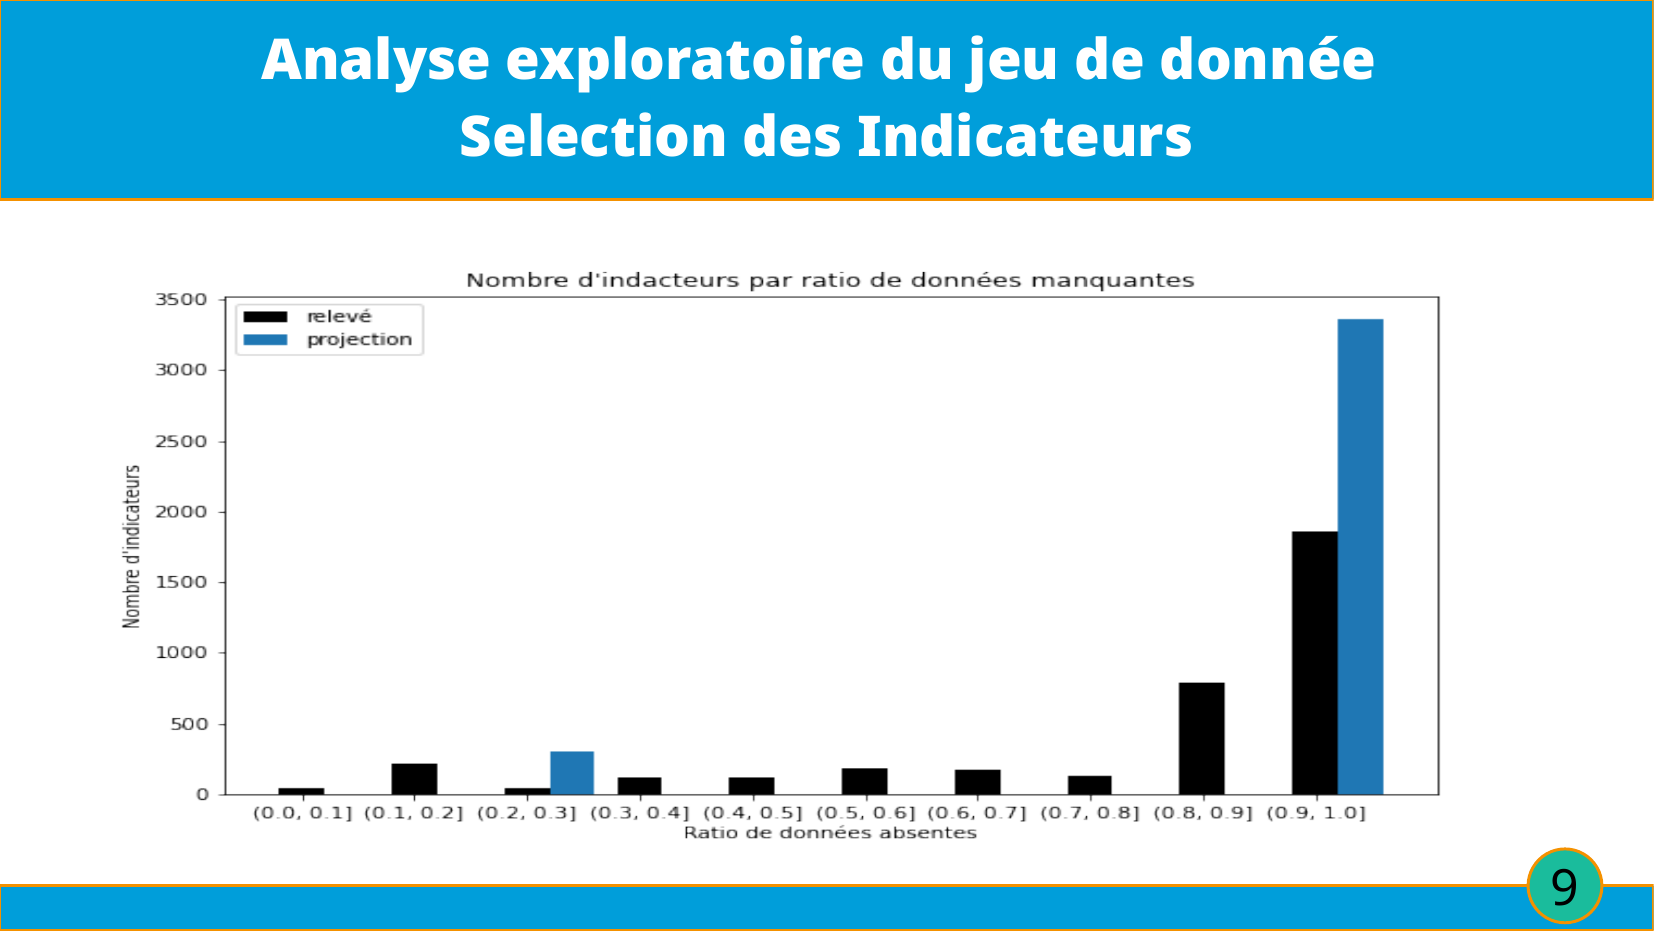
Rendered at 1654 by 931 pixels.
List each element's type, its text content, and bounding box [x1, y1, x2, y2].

picture [29, 217, 1595, 878]
title Analyse exploratoire du jeu de donnée Selection des Indicateurs [59, 37, 1595, 155]
